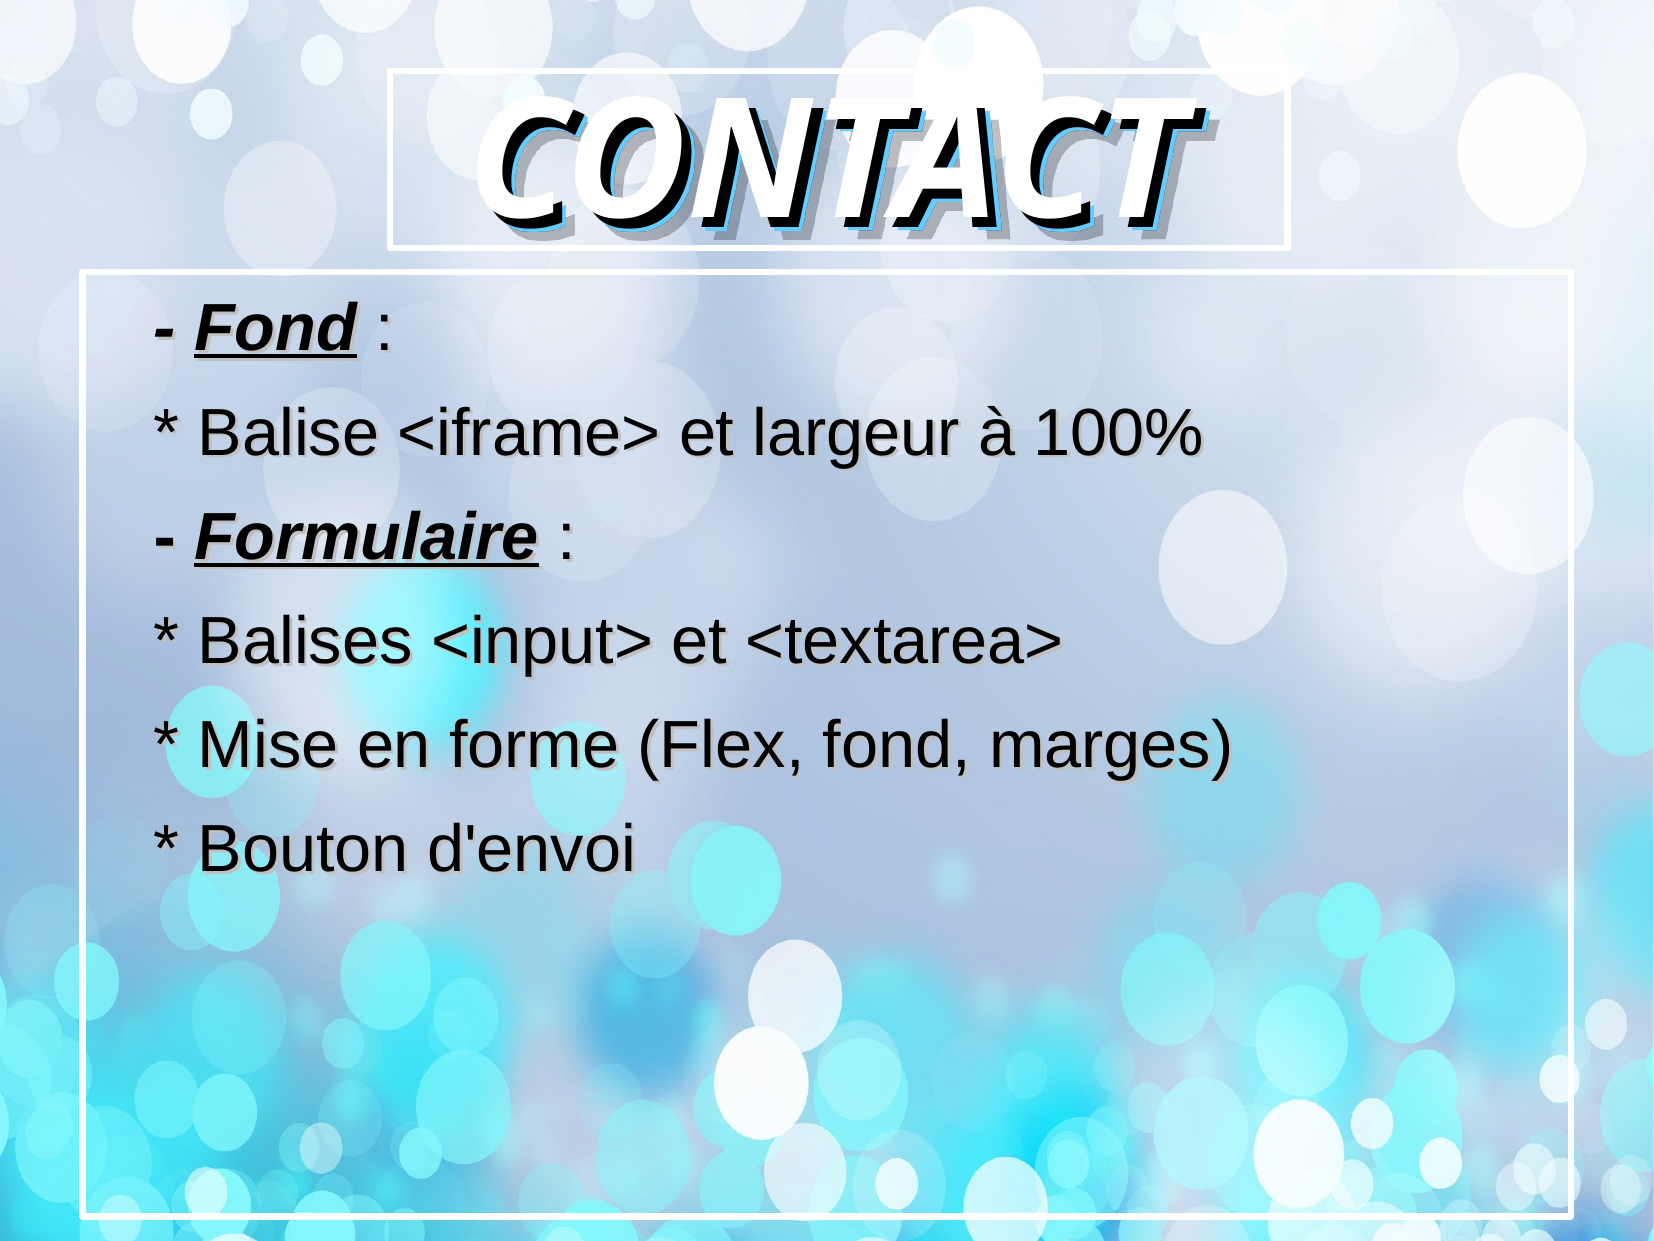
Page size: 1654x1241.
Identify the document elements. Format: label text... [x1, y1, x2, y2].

title CONTACT [82, 49, 1571, 257]
list - Fond : * Balise <iframe> et largeur à 100% - Formulaire : * Balises <input> et <textarea> * Mise en forme (Flex, fond, marges) * Bouton d'envoi [86, 290, 1568, 1109]
picture [0, 0, 1654, 1241]
